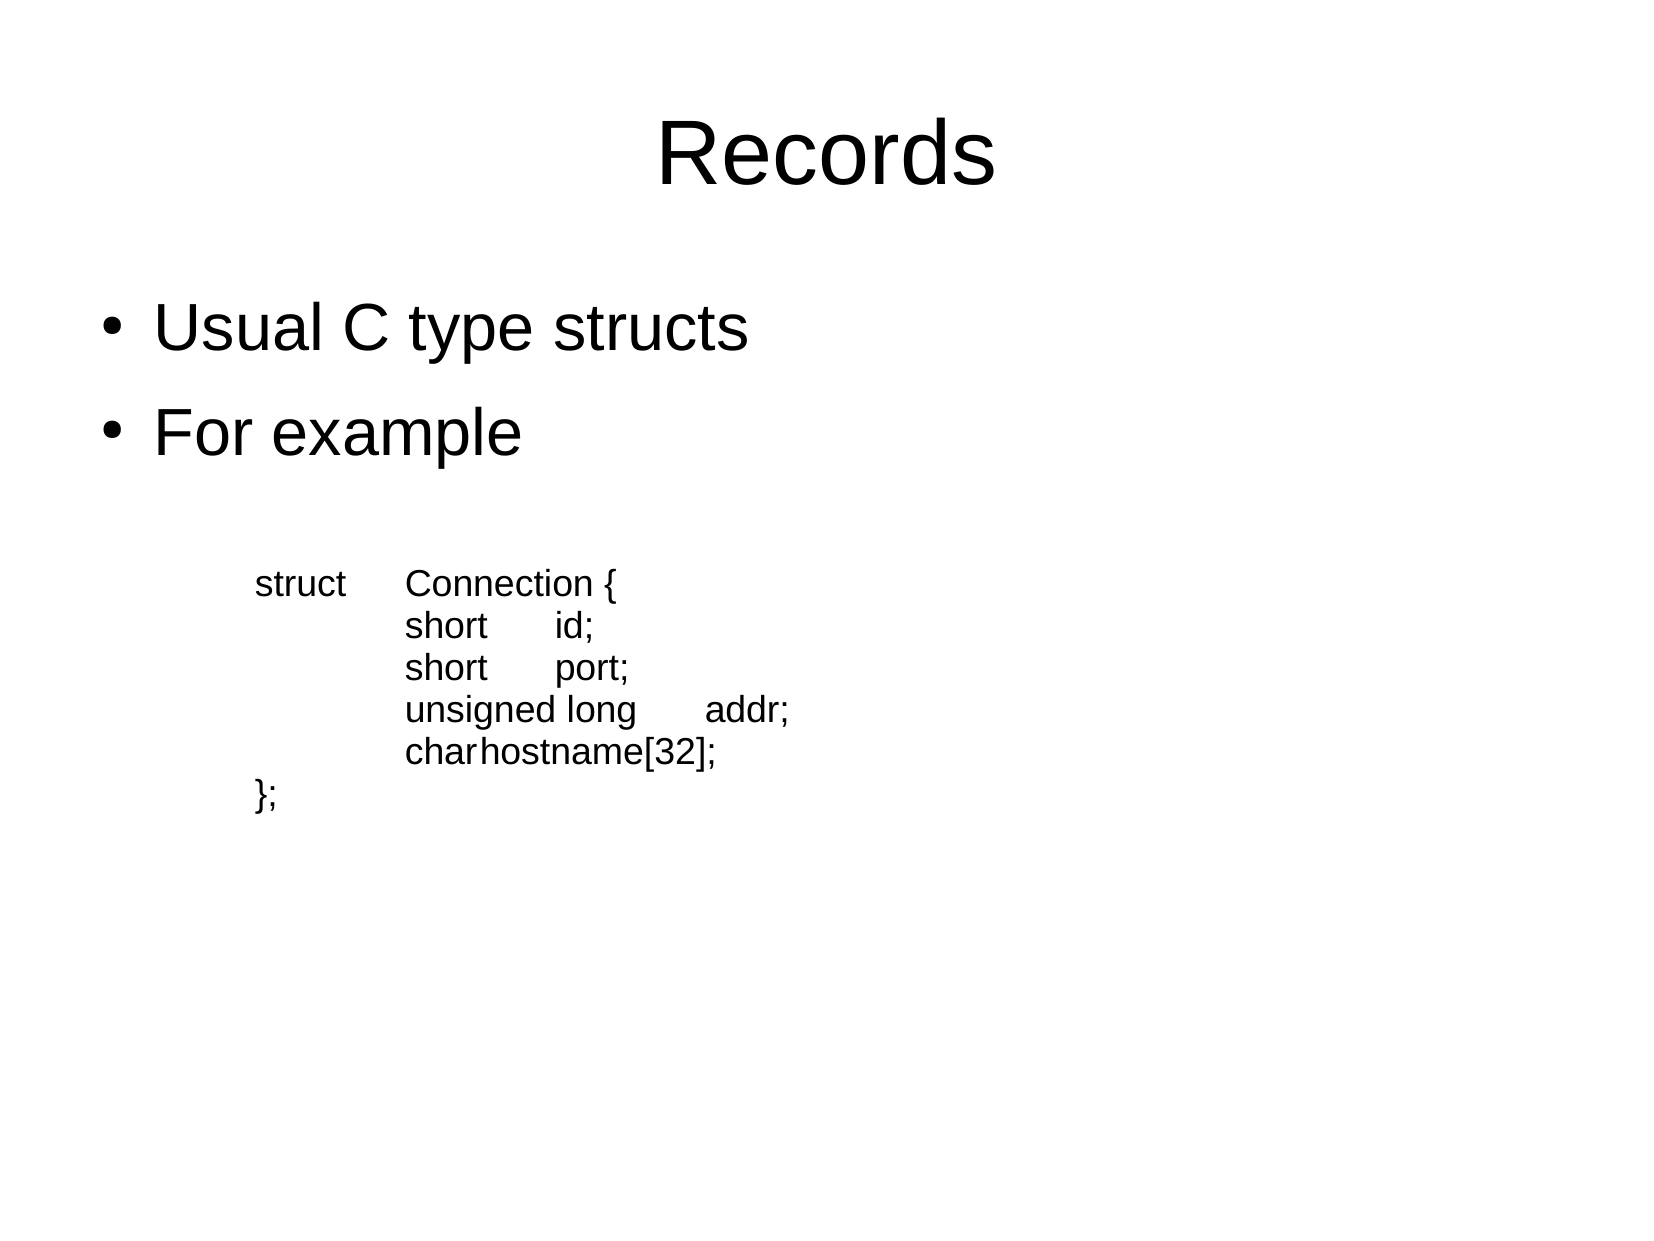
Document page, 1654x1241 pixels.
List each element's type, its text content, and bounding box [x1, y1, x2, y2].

list Usual C type structs For example [82, 290, 1571, 541]
title Records [82, 49, 1571, 257]
text_box struct Connection { short id; short port; unsigned long addr; char hostname[32]; }; [240, 555, 805, 822]
